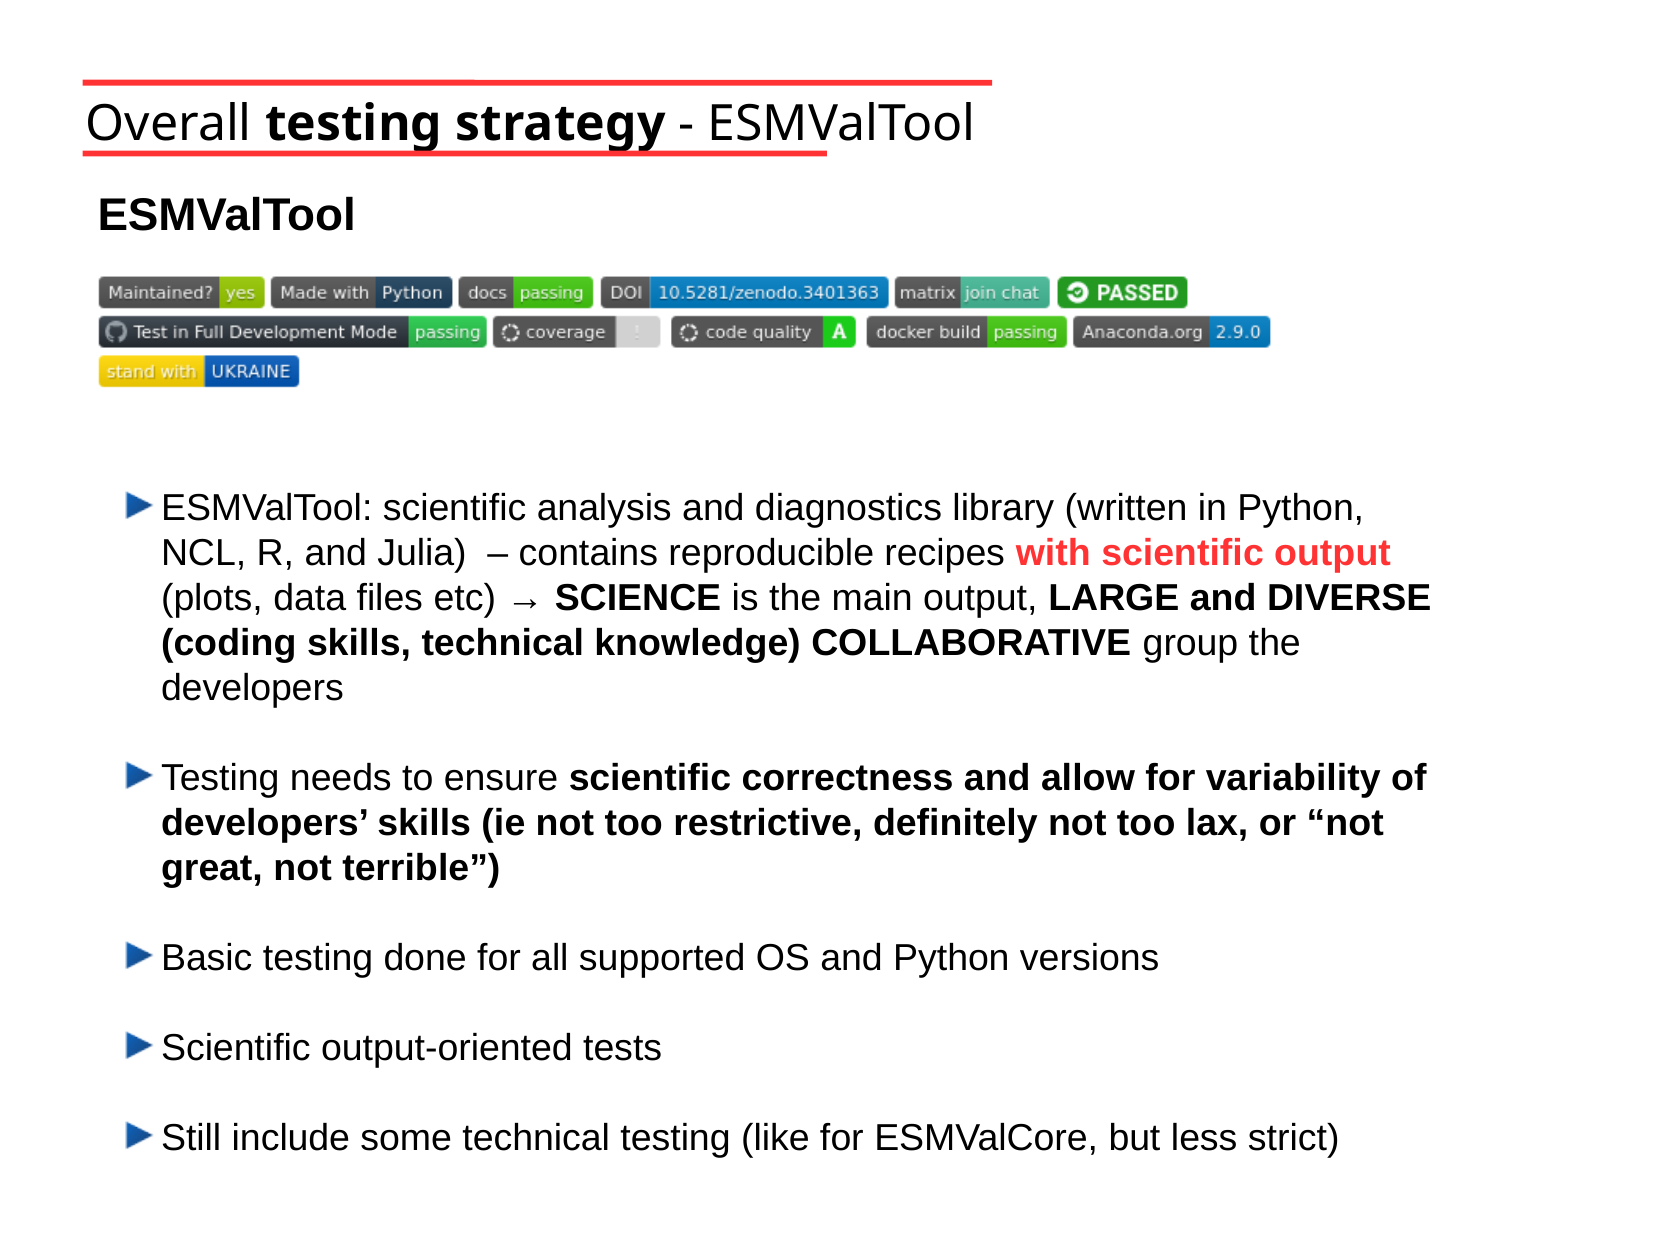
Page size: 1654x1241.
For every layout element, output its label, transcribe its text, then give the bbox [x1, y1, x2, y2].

text_box ESMValTool: scientific analysis and diagnostics library (written in Python, NCL, R, and Julia) – contains reproducible recipes with scientific output (plots, data files etc) → SCIENCE is the main output, LARGE and DIVERSE (coding skills, technical knowledge) COLLABORATIVE group the developers Testing needs to ensure scientific correctness and allow for variability of developers’ skills (ie not too restrictive, definitely not too lax, or “not great, not terrible”) Basic testing done for all supported OS and Python versions Scientific output-oriented tests Still include some technical testing (like for ESMValCore, but less strict) [110, 475, 1469, 1079]
picture [125, 1030, 156, 1061]
picture [125, 760, 156, 791]
text_box Overall testing strategy - ESMValTool [70, 82, 1217, 210]
text_box ESMValTool [82, 177, 473, 244]
picture [125, 490, 156, 521]
picture [82, 258, 1294, 414]
picture [125, 1120, 156, 1151]
picture [125, 940, 156, 971]
